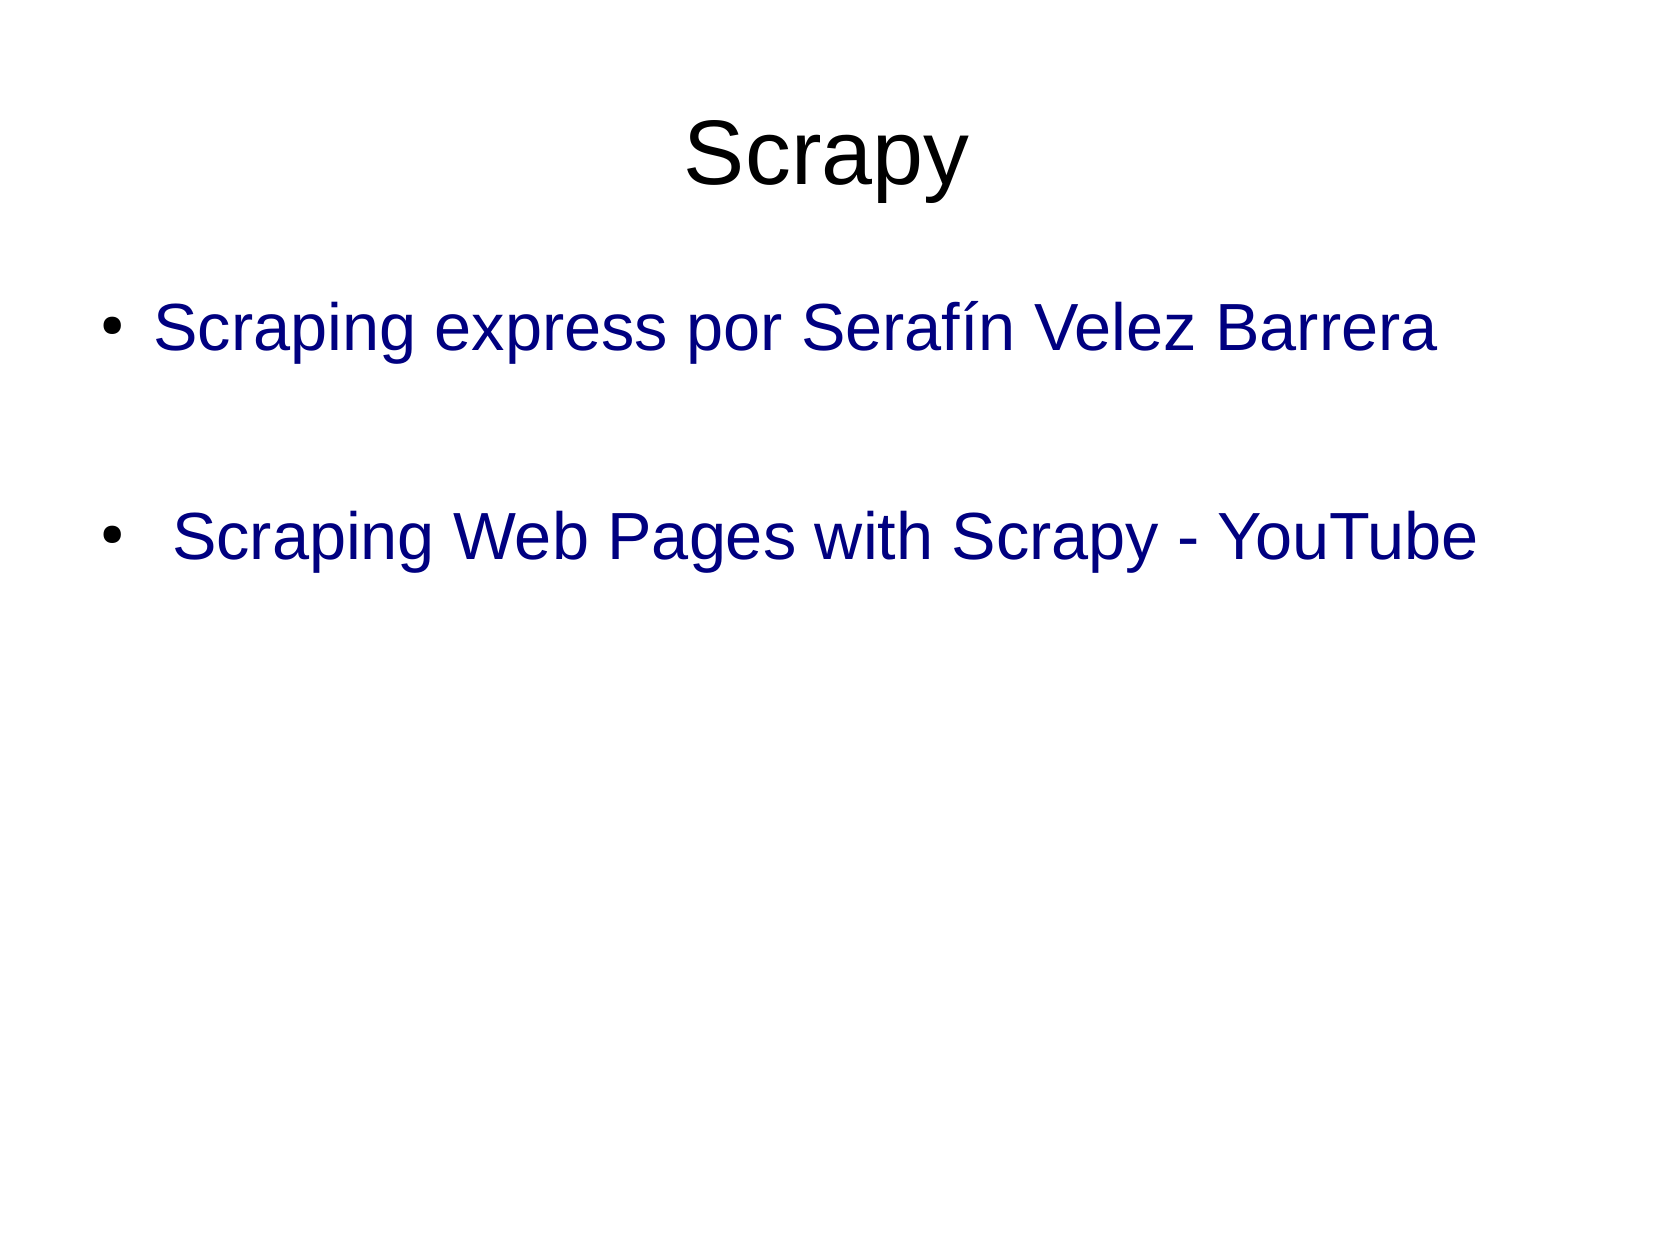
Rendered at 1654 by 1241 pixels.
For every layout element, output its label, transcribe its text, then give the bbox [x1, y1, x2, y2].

list Scraping express por Serafín Velez Barrera Scraping Web Pages with Scrapy - YouTube [82, 290, 1538, 1010]
title Scrapy [82, 49, 1571, 257]
